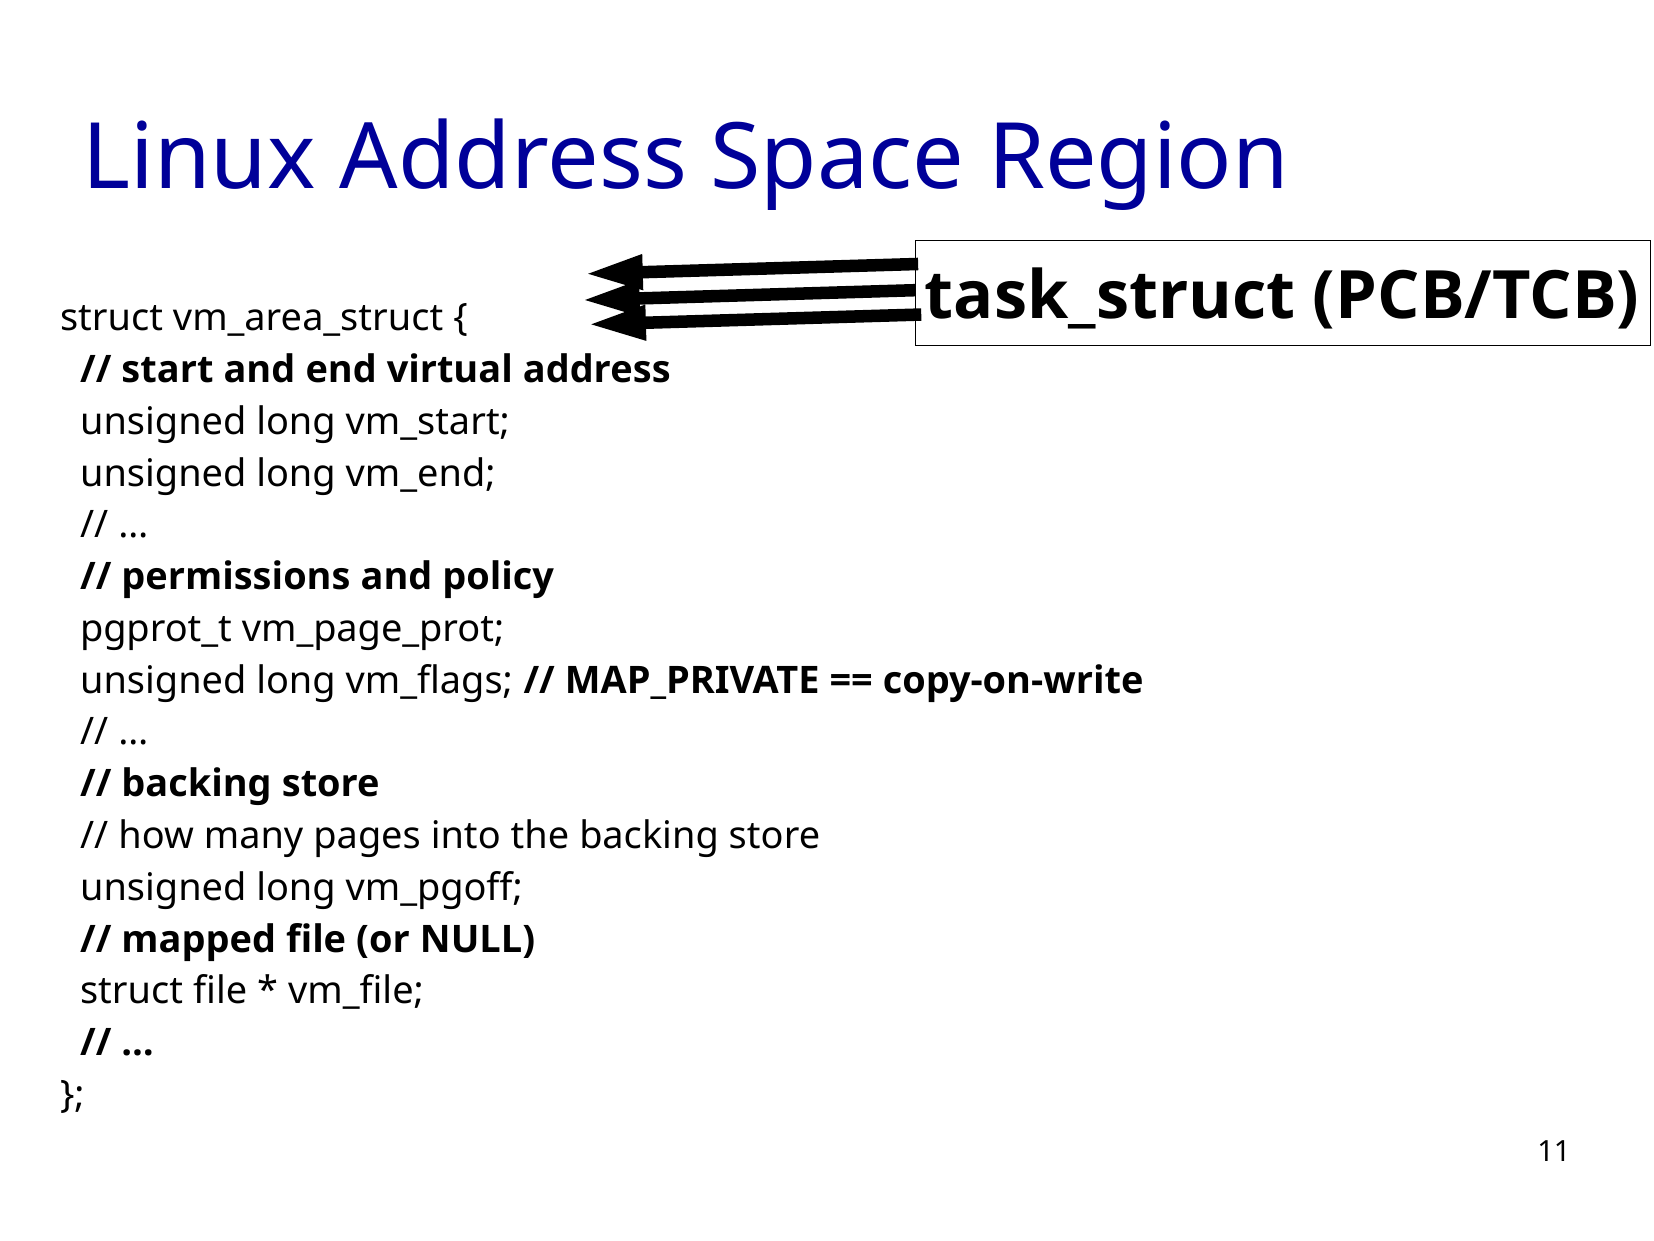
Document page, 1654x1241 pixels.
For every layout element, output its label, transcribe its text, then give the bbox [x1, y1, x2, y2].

list struct vm_area_struct { // start and end virtual address unsigned long vm_start; unsigned long vm_end; // … // permissions and policy pgprot_t vm_page_prot; unsigned long vm_flags; // MAP_PRIVATE == copy-on-write // … // backing store // how many pages into the backing store unsigned long vm_pgoff; // mapped file (or NULL) struct file * vm_file; // … }; [60, 290, 1571, 1241]
text_box task_struct (PCB/TCB) [915, 240, 1651, 346]
title Linux Address Space Region [82, 49, 1571, 257]
